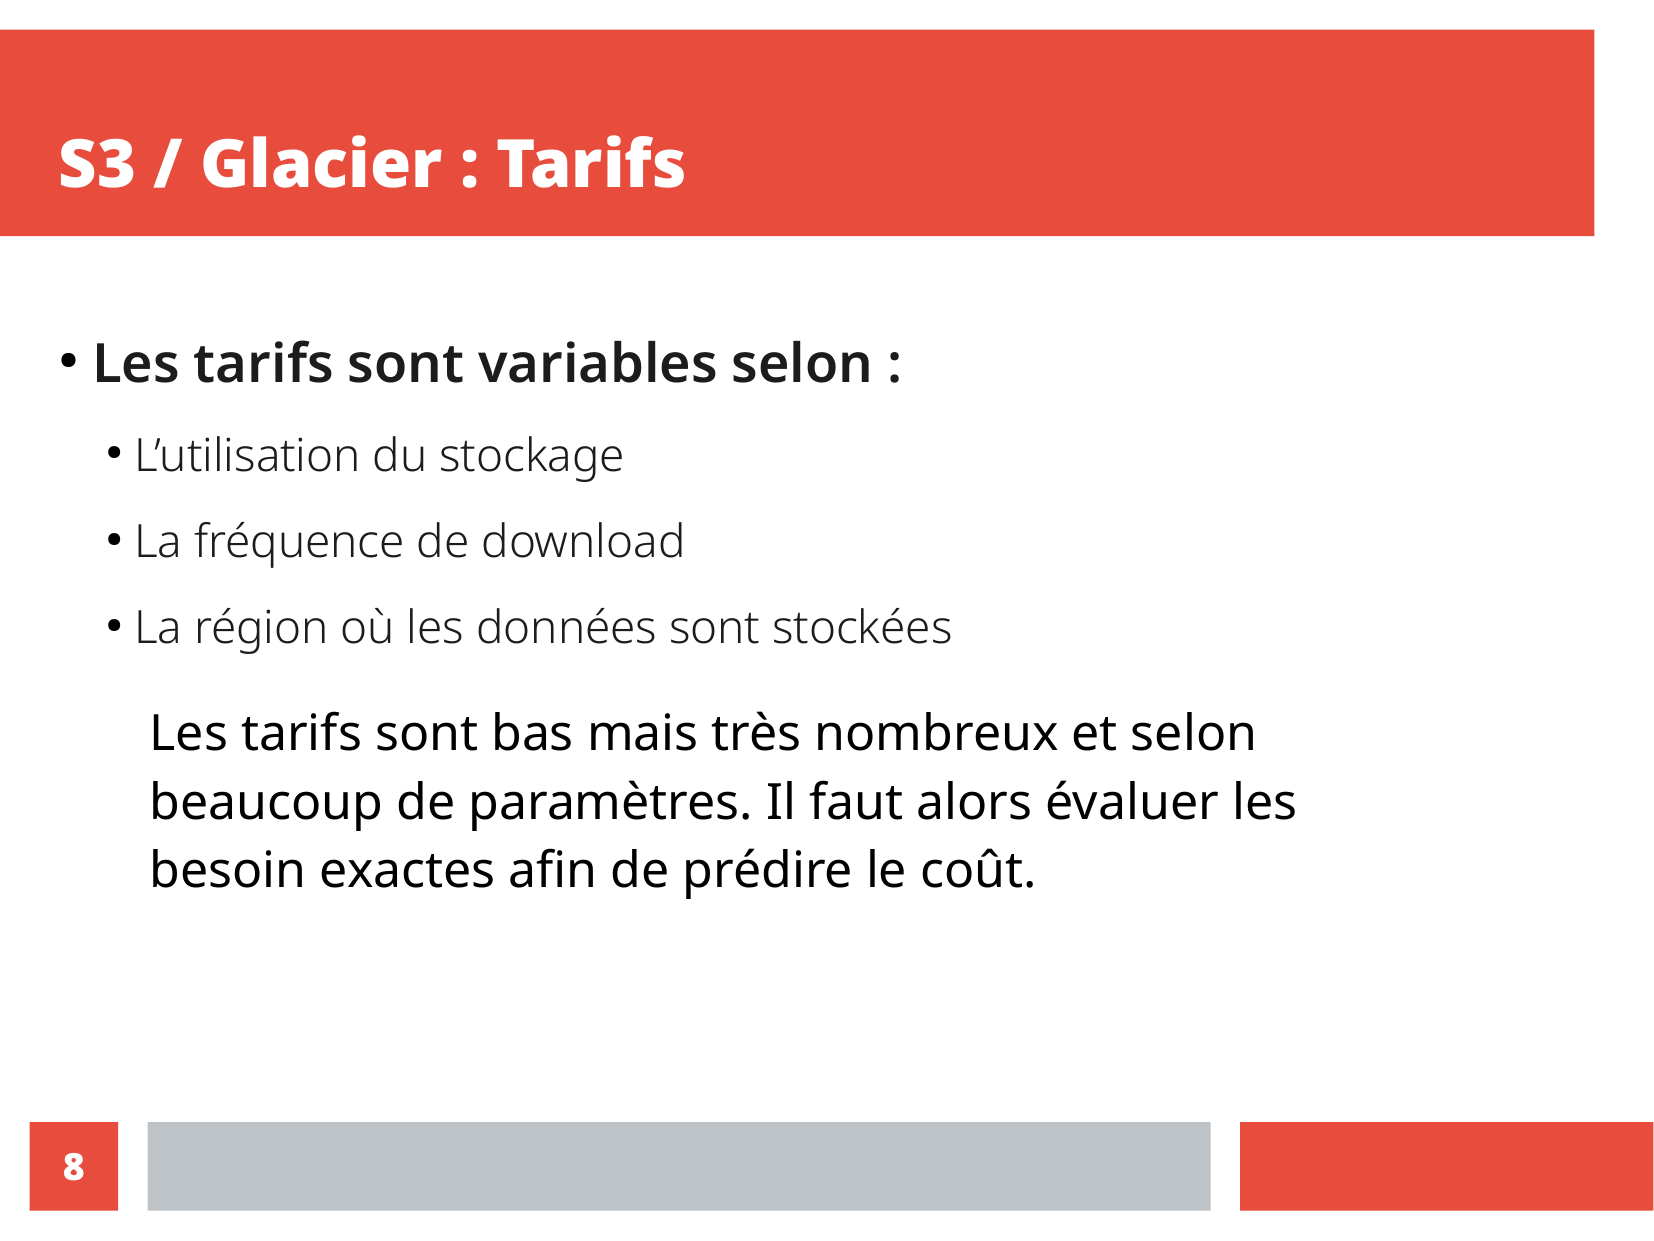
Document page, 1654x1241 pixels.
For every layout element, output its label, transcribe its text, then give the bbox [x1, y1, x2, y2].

title S3 / Glacier : Tarifs [59, 59, 1595, 207]
list Les tarifs sont variables selon : L’utilisation du stockage La fréquence de download La région où les données sont stockées [59, 324, 1565, 1093]
text_box Les tarifs sont bas mais très nombreux et selon beaucoup de paramètres. Il faut alors évaluer les besoin exactes afin de prédire le coût. [135, 690, 1351, 961]
